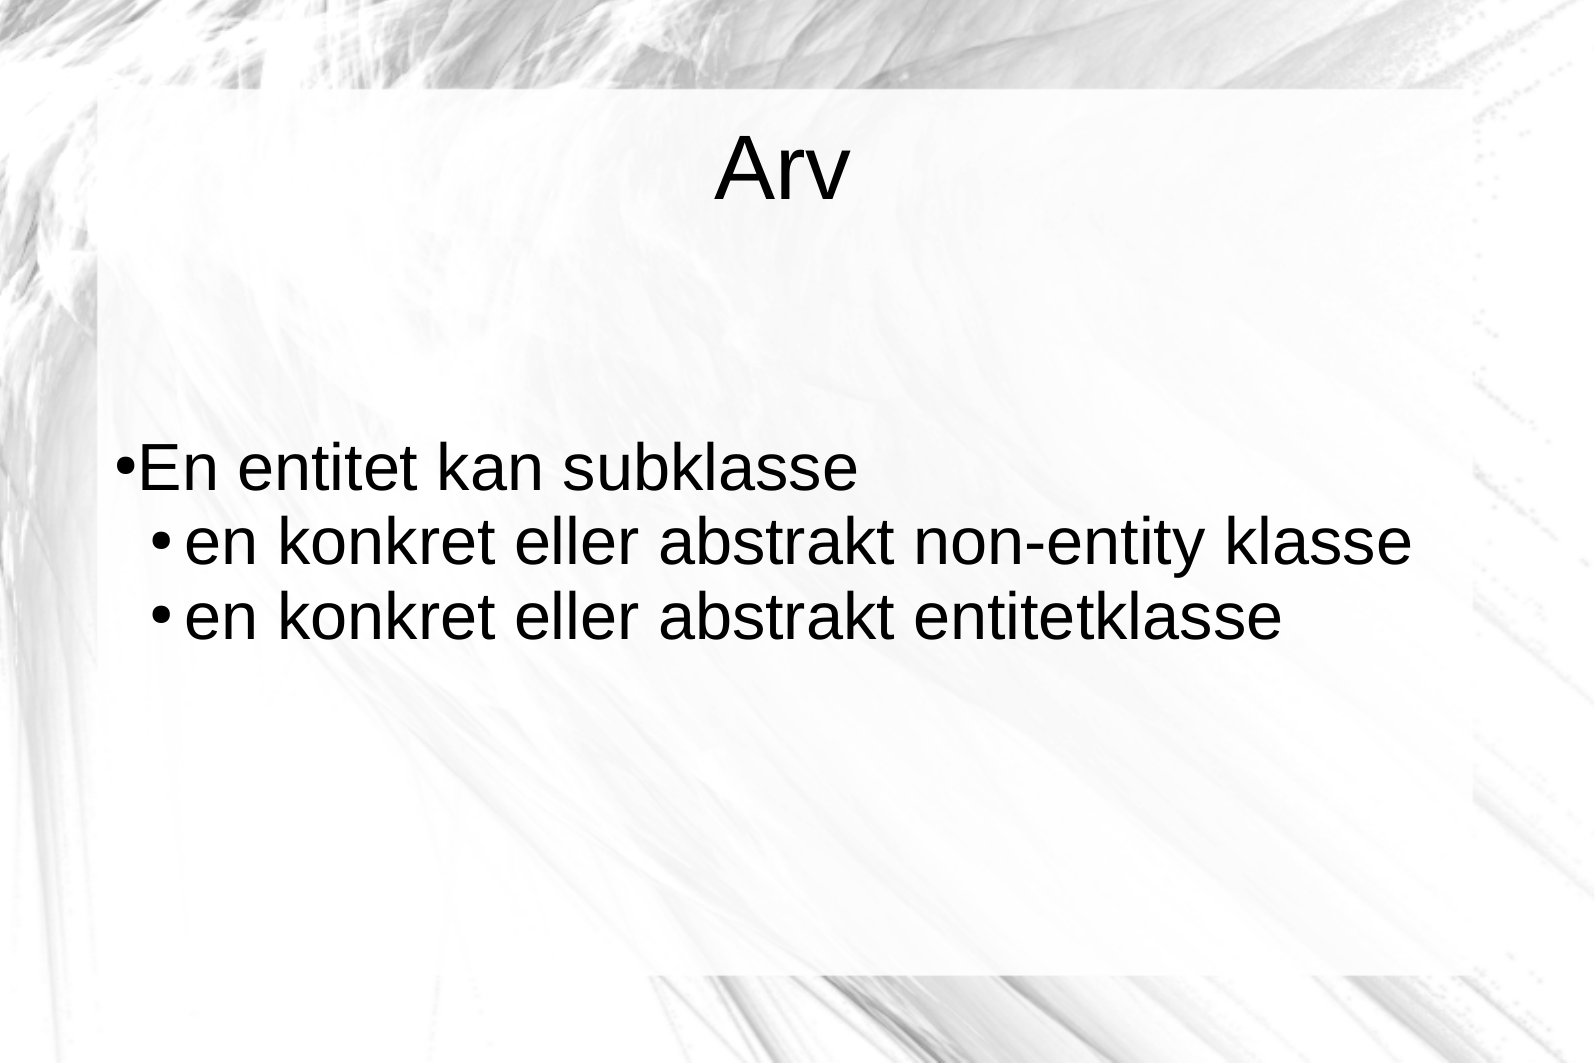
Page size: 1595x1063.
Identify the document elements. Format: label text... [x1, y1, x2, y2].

picture [0, 0, 1595, 1063]
subtitle En entitet kan subklasse en konkret eller abstrakt non-entity klasse en konkret eller abstrakt entitetklasse [113, 274, 1515, 810]
title Arv [113, 96, 1453, 241]
